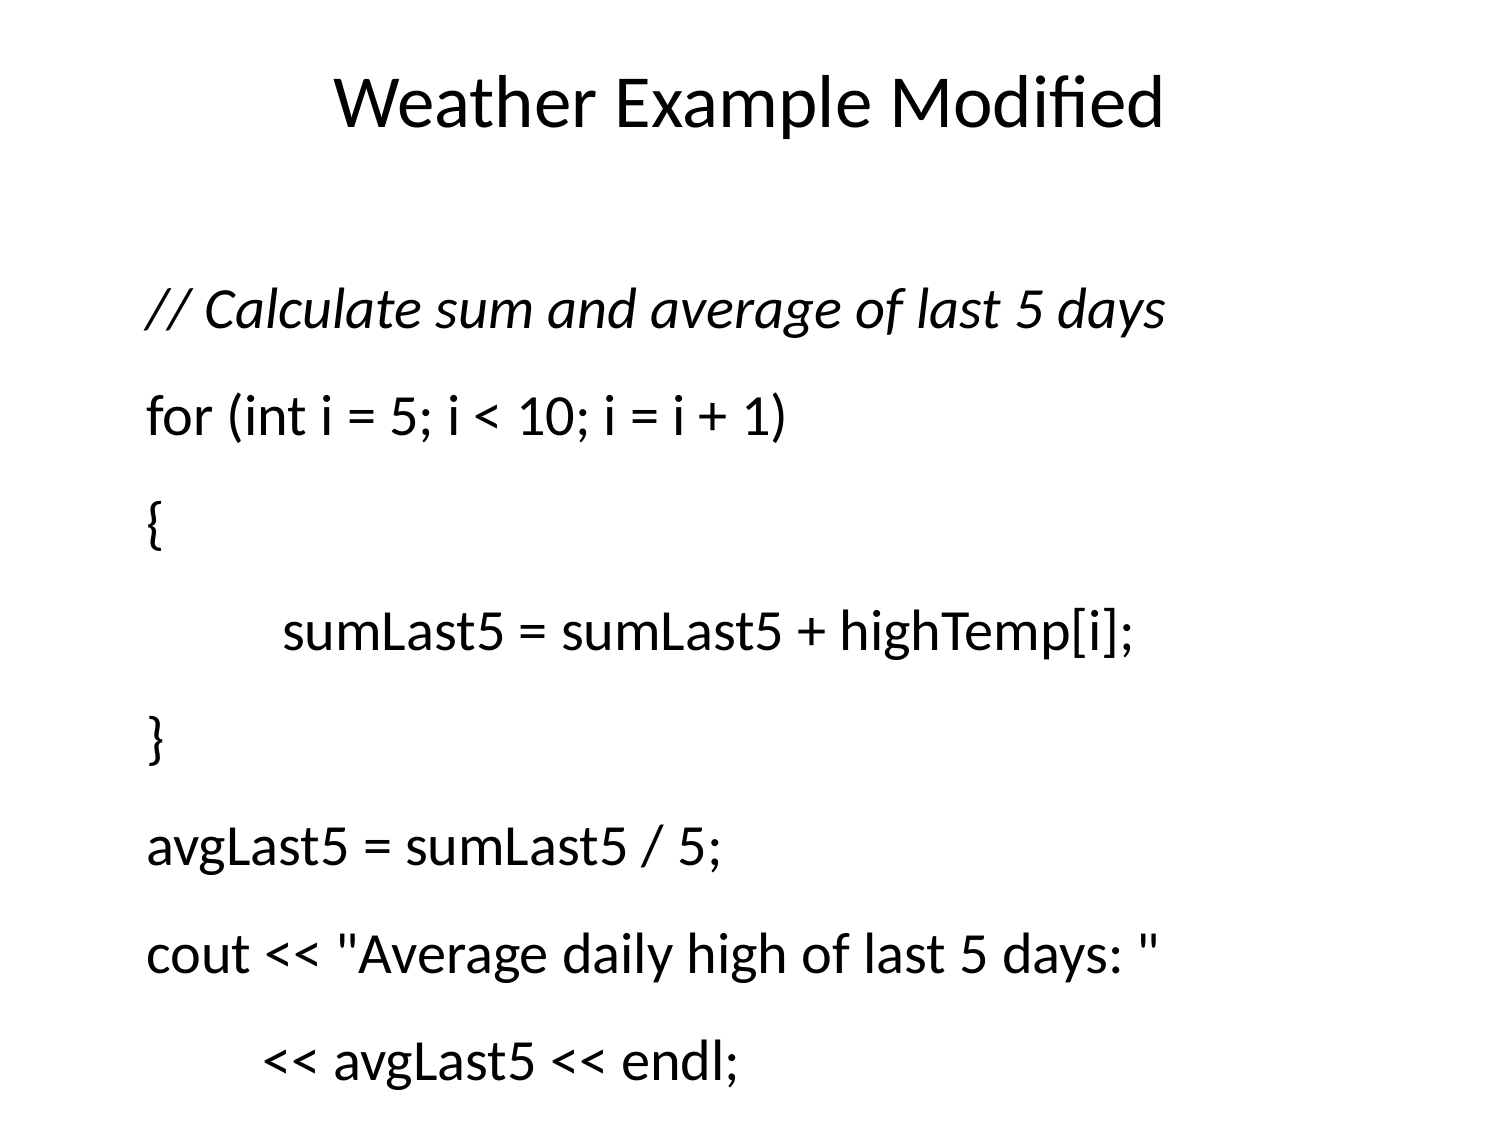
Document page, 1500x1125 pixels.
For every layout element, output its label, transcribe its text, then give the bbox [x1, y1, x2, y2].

list // Calculate sum and average of last 5 days for (int i = 5; i < 10; i = i + 1) { sumLast5 = sumLast5 + highTemp[i]; } avgLast5 = sumLast5 / 5; cout << "Average daily high of last 5 days: " << avgLast5 << endl; [75, 262, 1425, 1005]
title Weather Example Modified [75, 45, 1425, 233]
